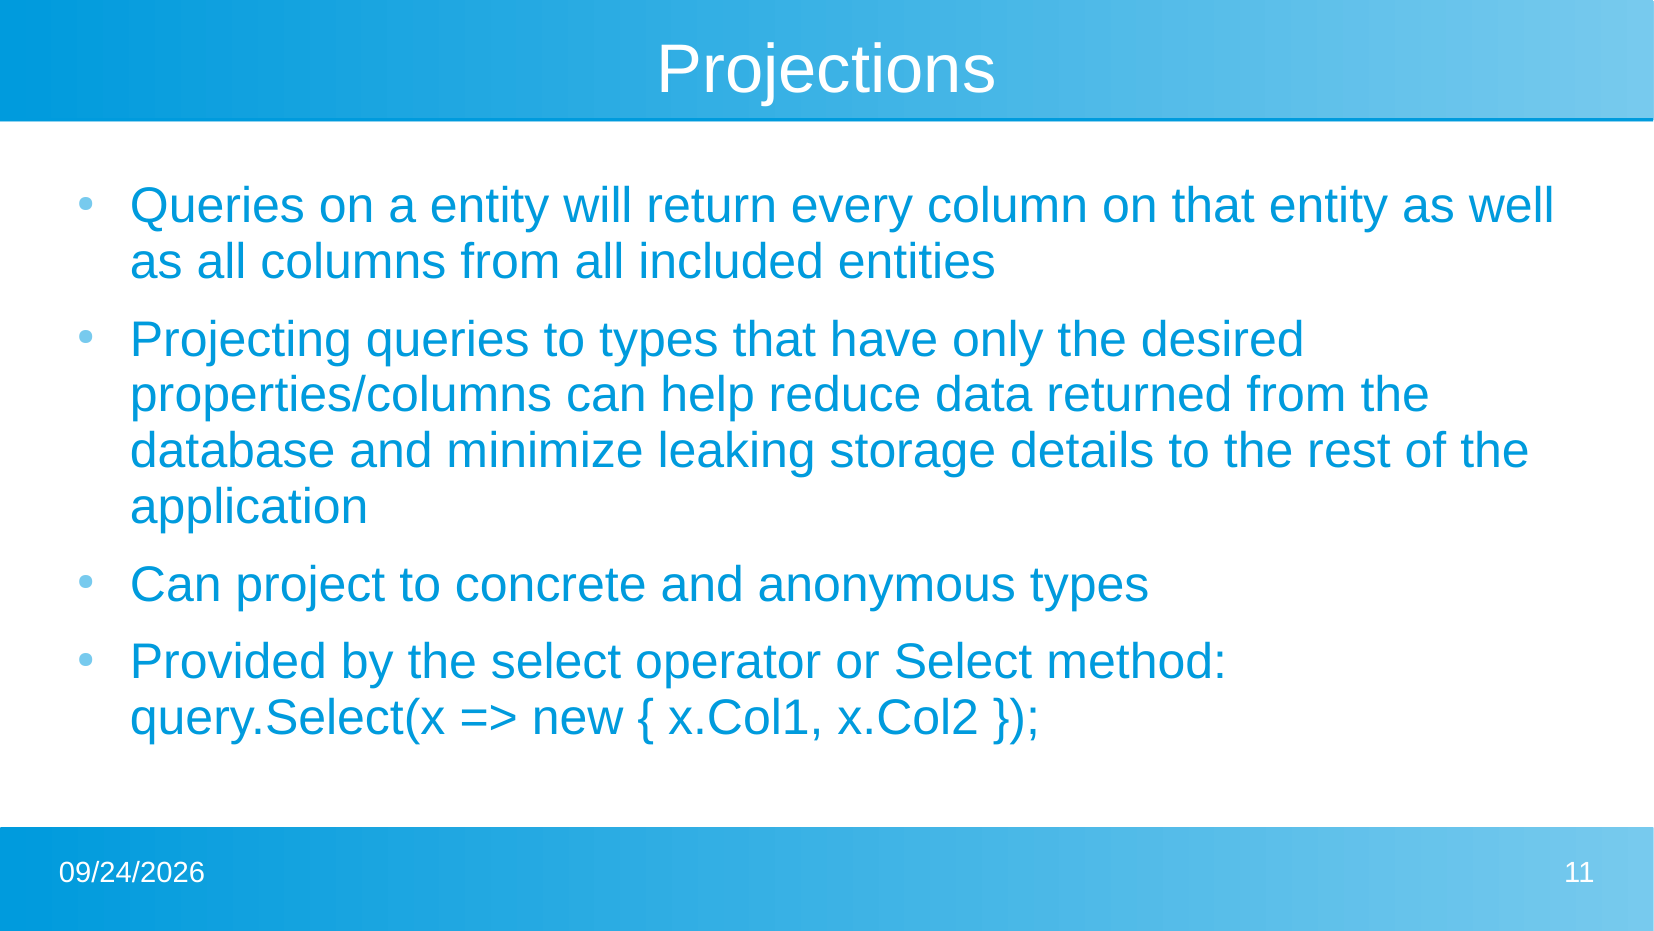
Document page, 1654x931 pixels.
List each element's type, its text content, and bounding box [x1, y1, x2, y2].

list Queries on a entity will return every column on that entity as well as all columns from all included entities Projecting queries to types that have only the desired properties/columns can help reduce data returned from the database and minimize leaking storage details to the rest of the application Can project to concrete and anonymous types Provided by the select operator or Select method: query.Select(x => new { x.Col1, x.Col2 }); [59, 177, 1595, 768]
title Projections [59, 29, 1595, 108]
